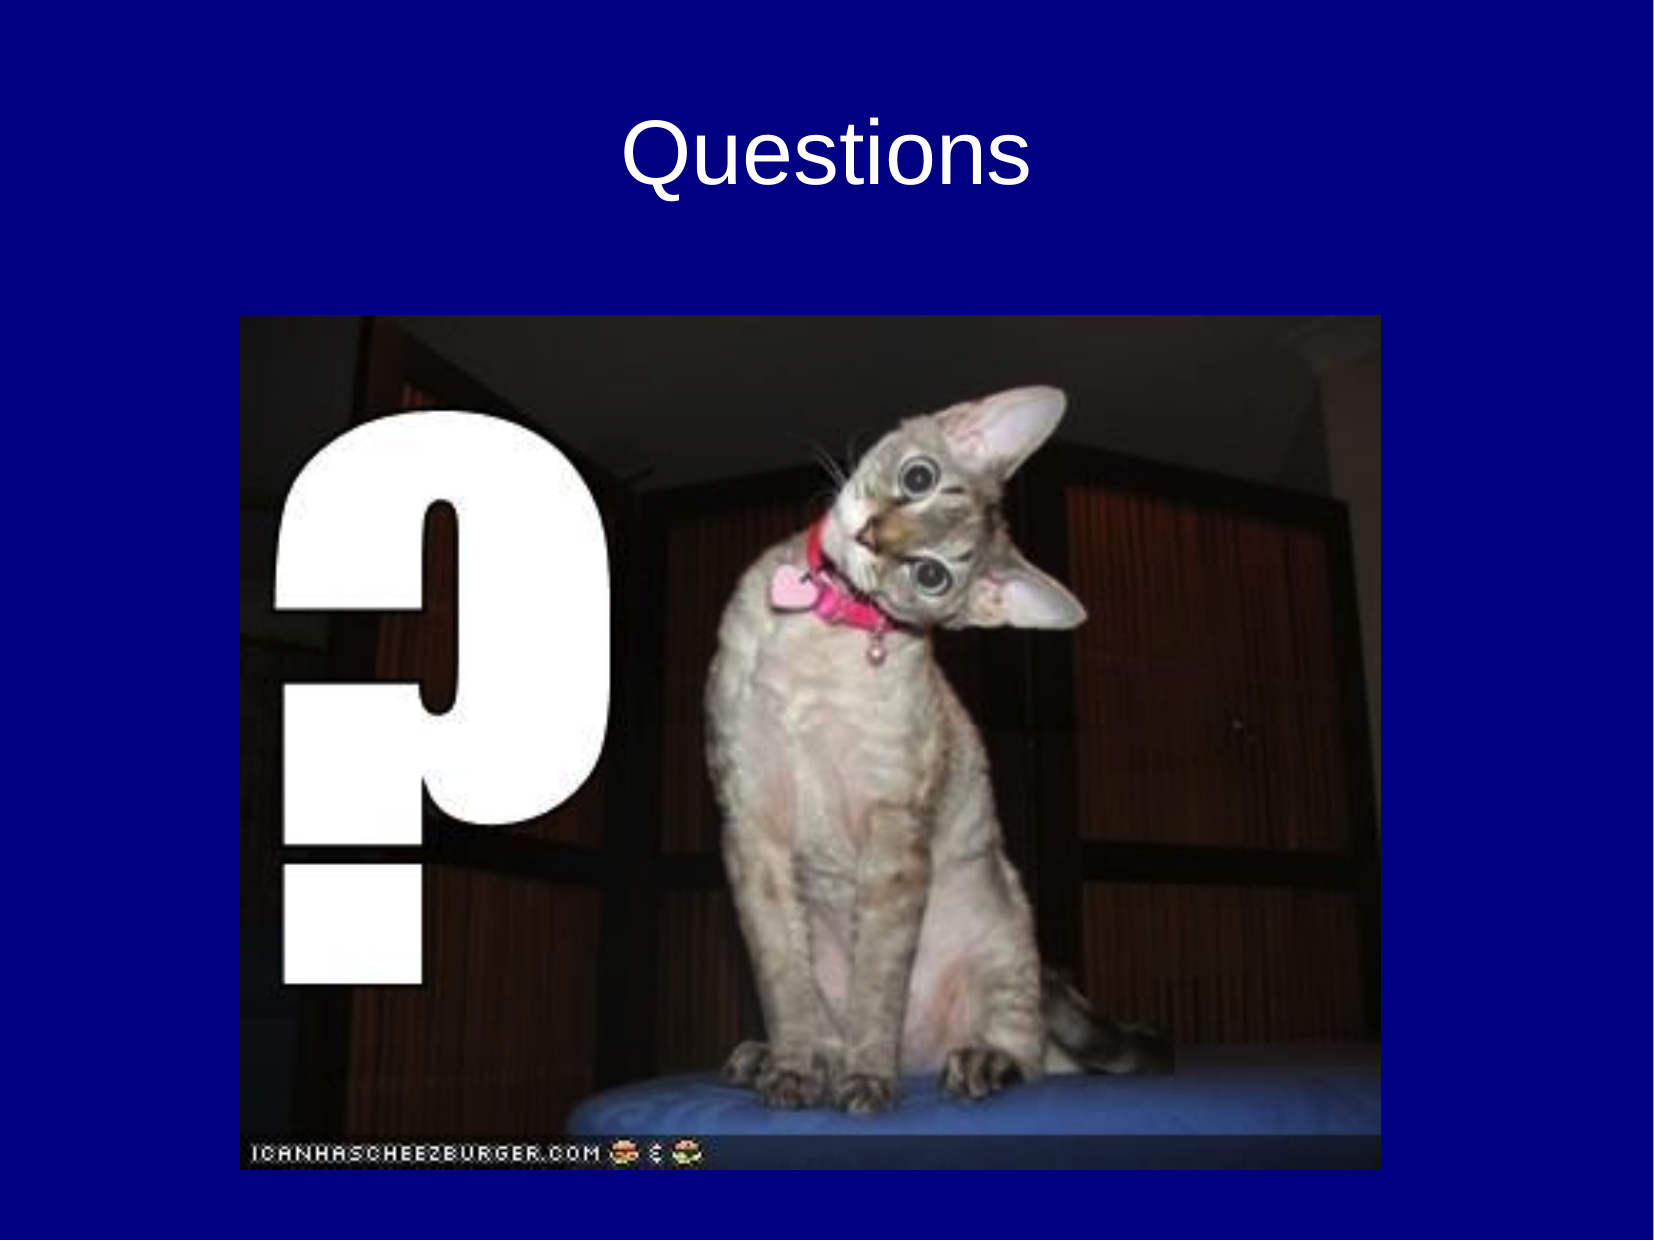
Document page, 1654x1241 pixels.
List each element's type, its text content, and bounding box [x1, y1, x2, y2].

picture [240, 315, 1381, 1171]
title Questions [82, 49, 1571, 257]
